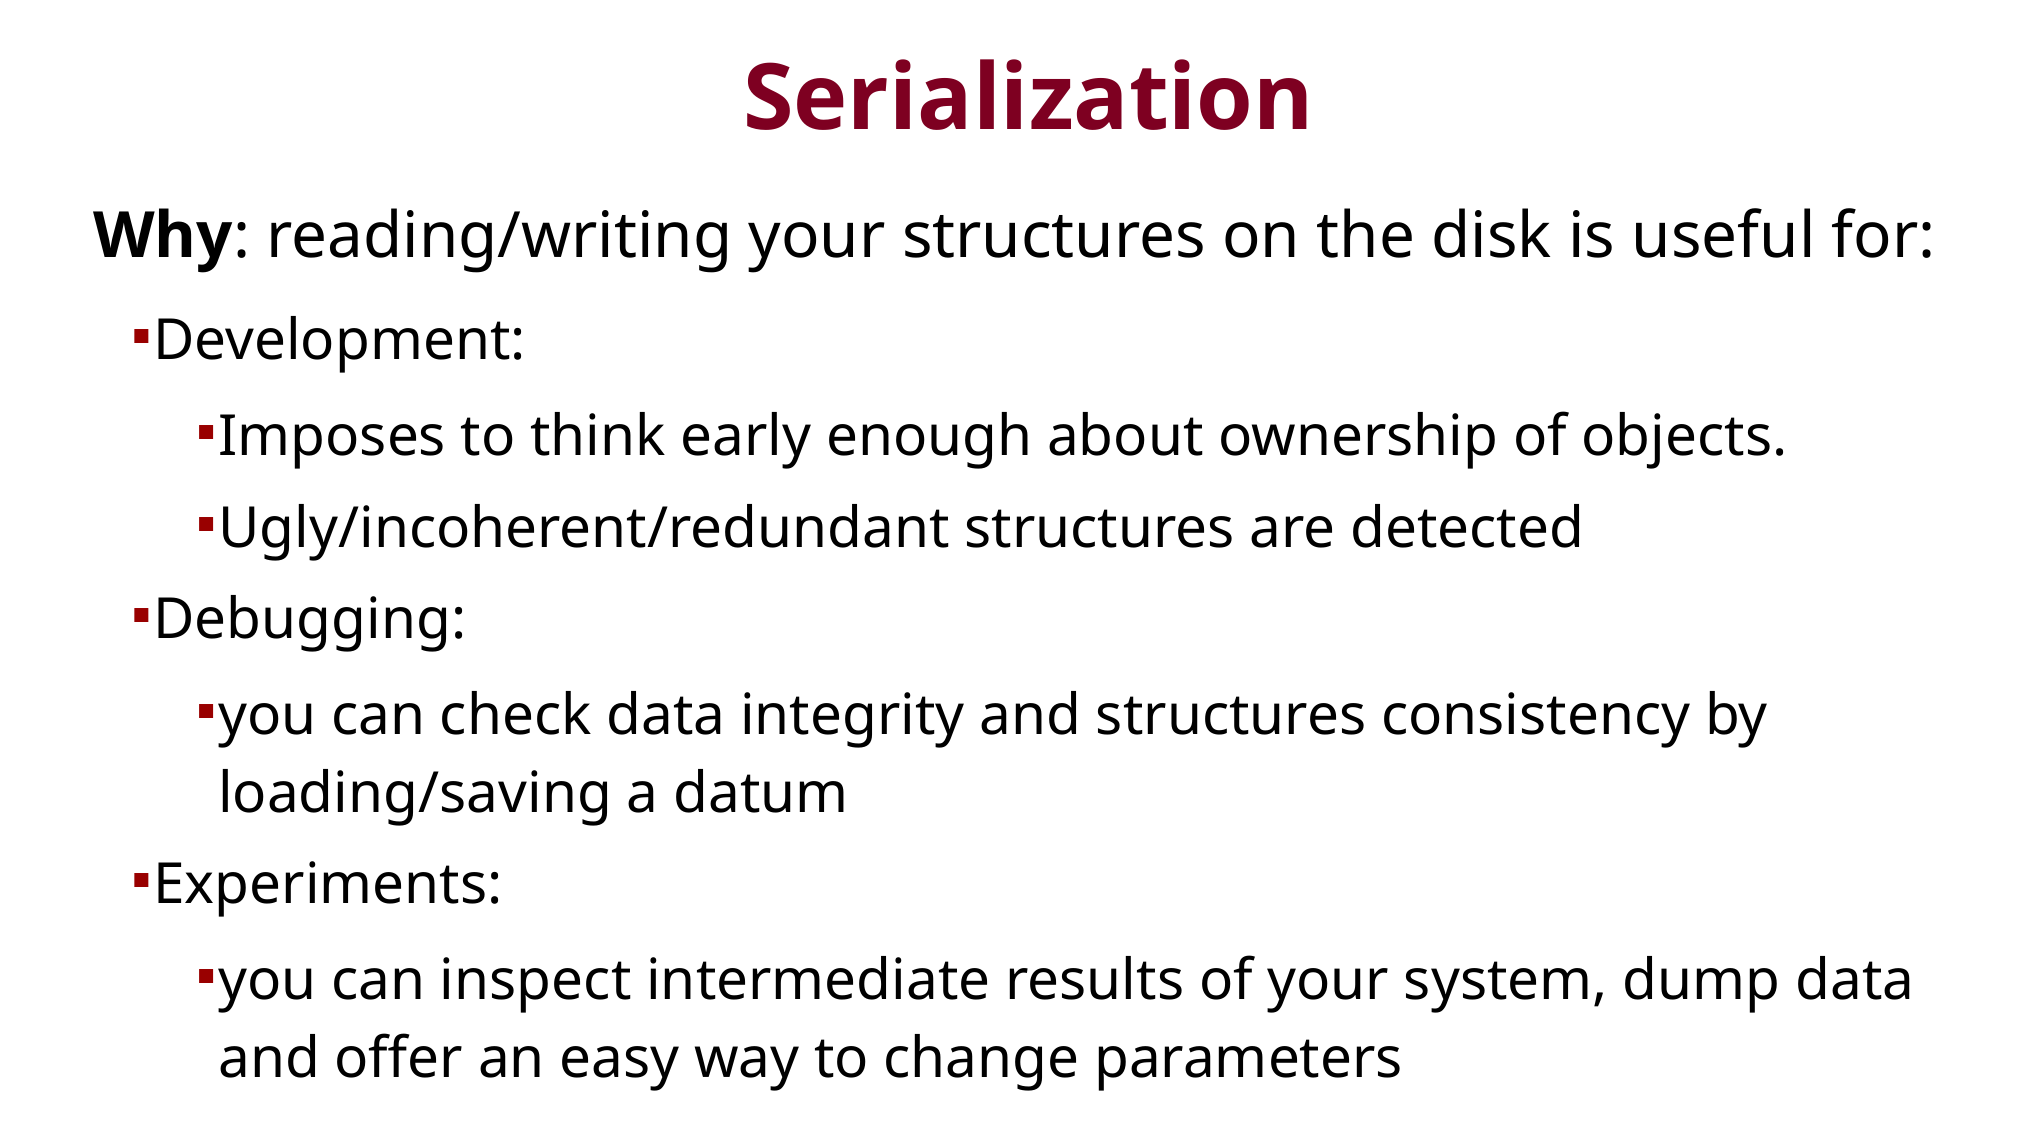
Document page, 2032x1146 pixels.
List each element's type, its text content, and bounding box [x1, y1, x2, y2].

list Why: reading/writing your structures on the disk is useful for: Development: Imposes to think early enough about ownership of objects. Ugly/incoherent/redundant structures are detected Debugging: you can check data integrity and structures consistency by loading/saving a datum Experiments: you can inspect intermediate results of your system, dump data and offer an easy way to change parameters [59, 188, 1985, 1111]
title Serialization [37, 10, 2020, 178]
